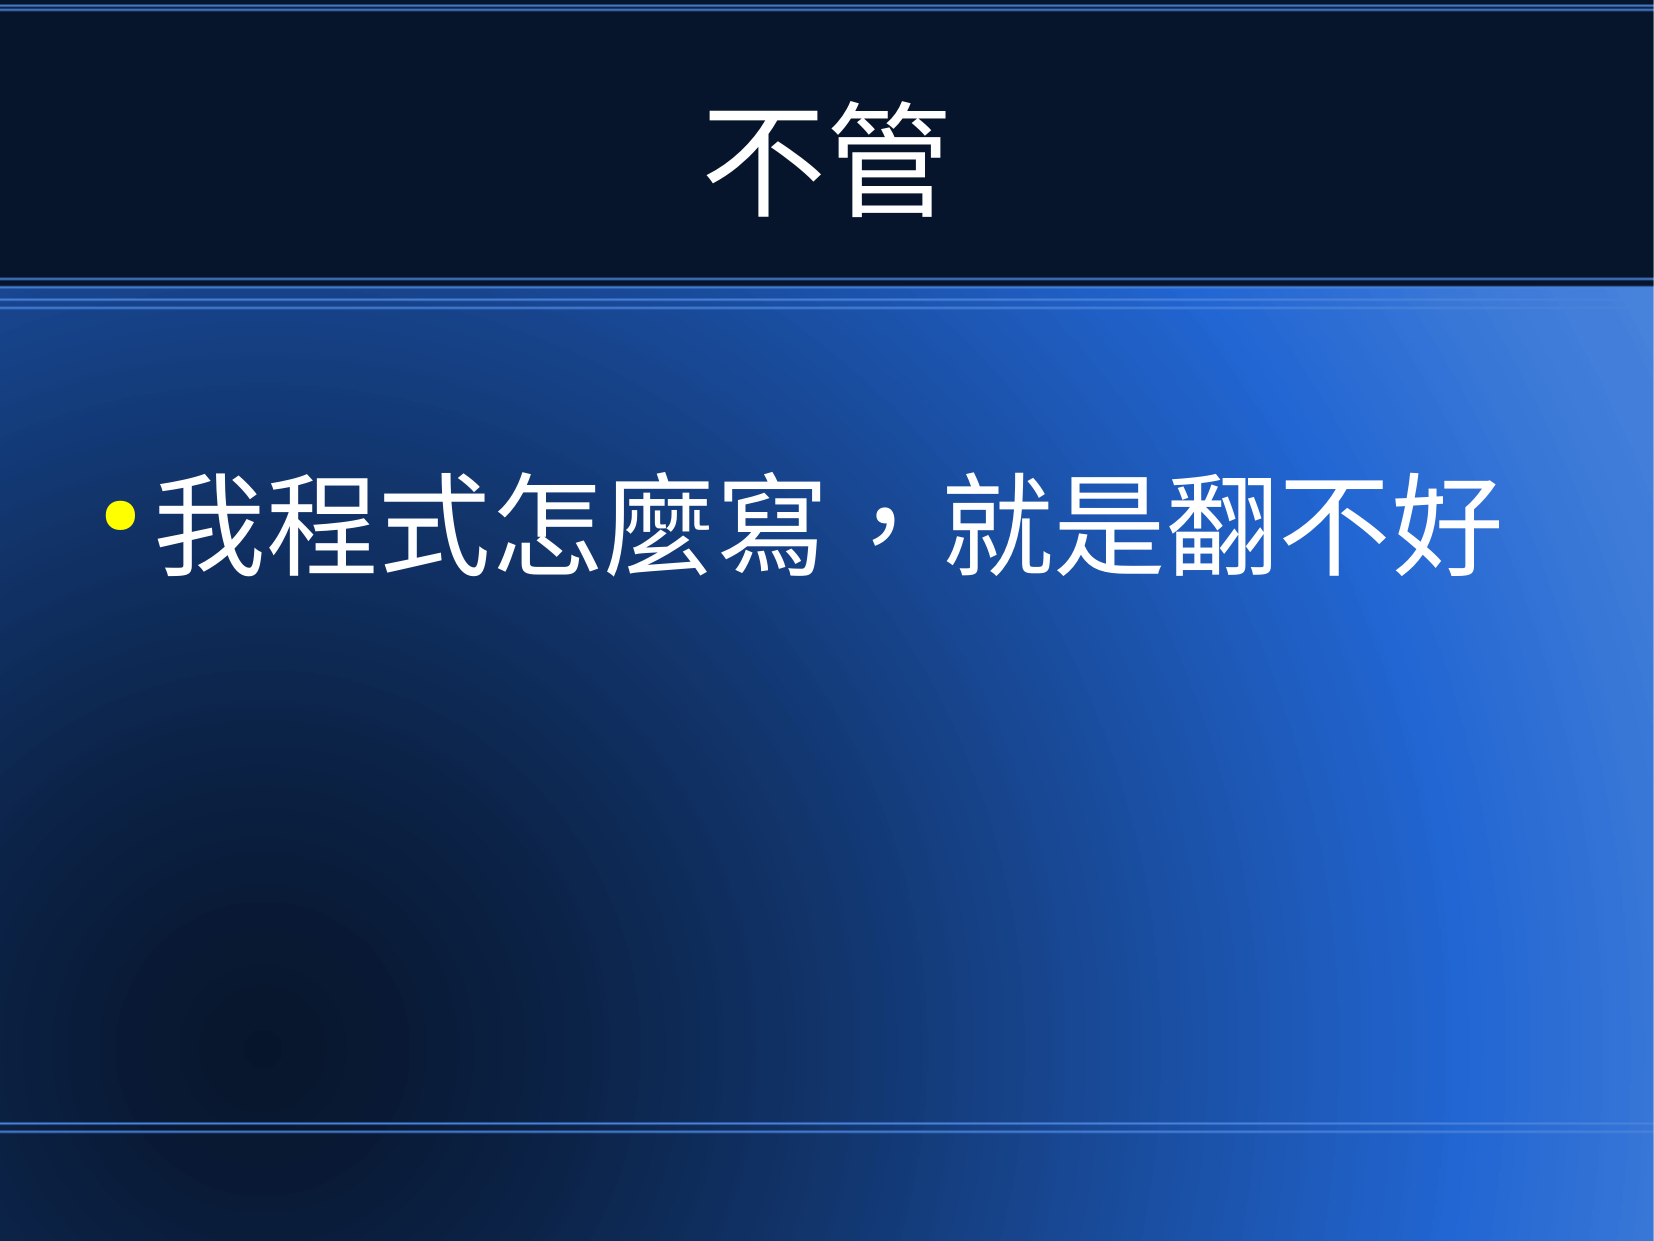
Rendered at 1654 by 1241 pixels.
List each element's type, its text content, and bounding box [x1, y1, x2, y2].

picture [0, 0, 1654, 1241]
title 不管 [82, 49, 1571, 257]
list 我程式怎麼寫，就是翻不好 [82, 355, 1571, 1241]
